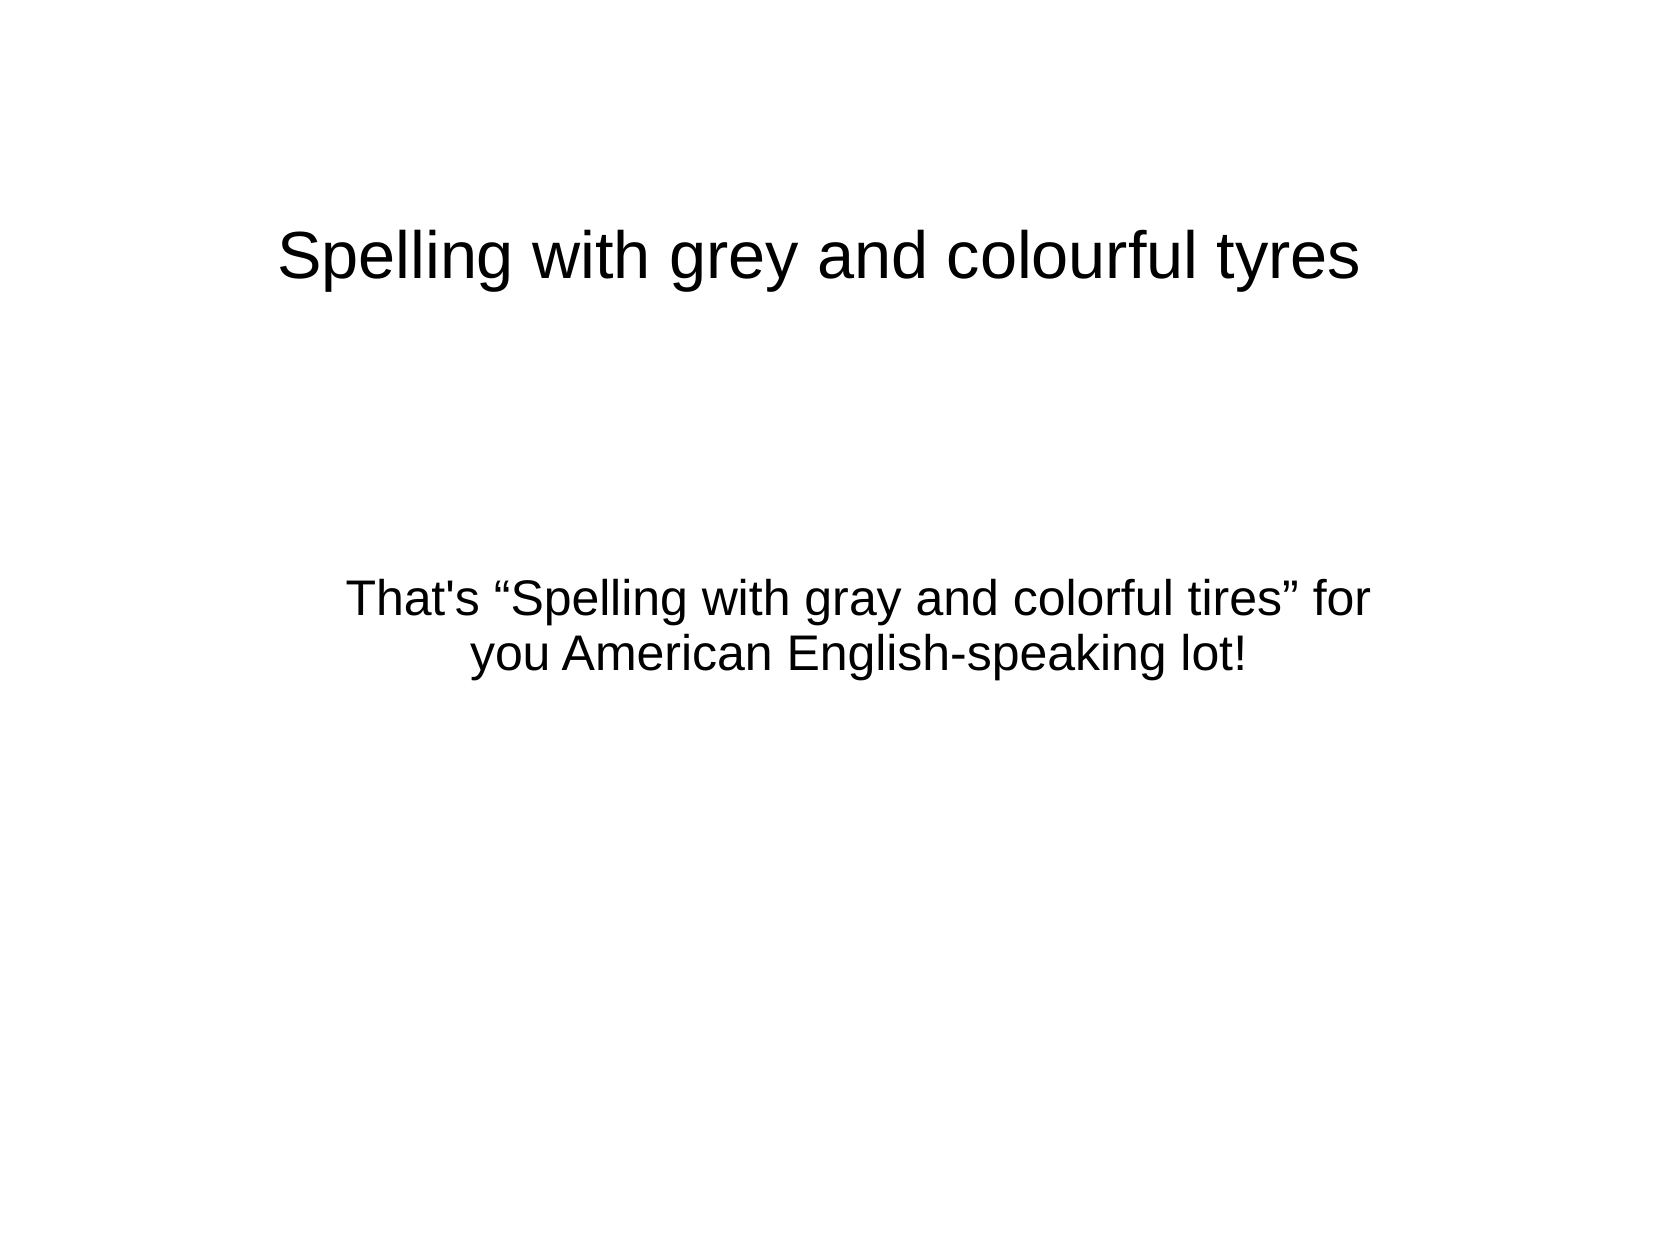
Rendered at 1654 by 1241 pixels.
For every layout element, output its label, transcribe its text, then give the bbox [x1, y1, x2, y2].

text_box Spelling with grey and colourful tyres [262, 210, 1380, 301]
text_box That's “Spelling with gray and colorful tires” for you American English-speaking lot! [330, 562, 1388, 689]
